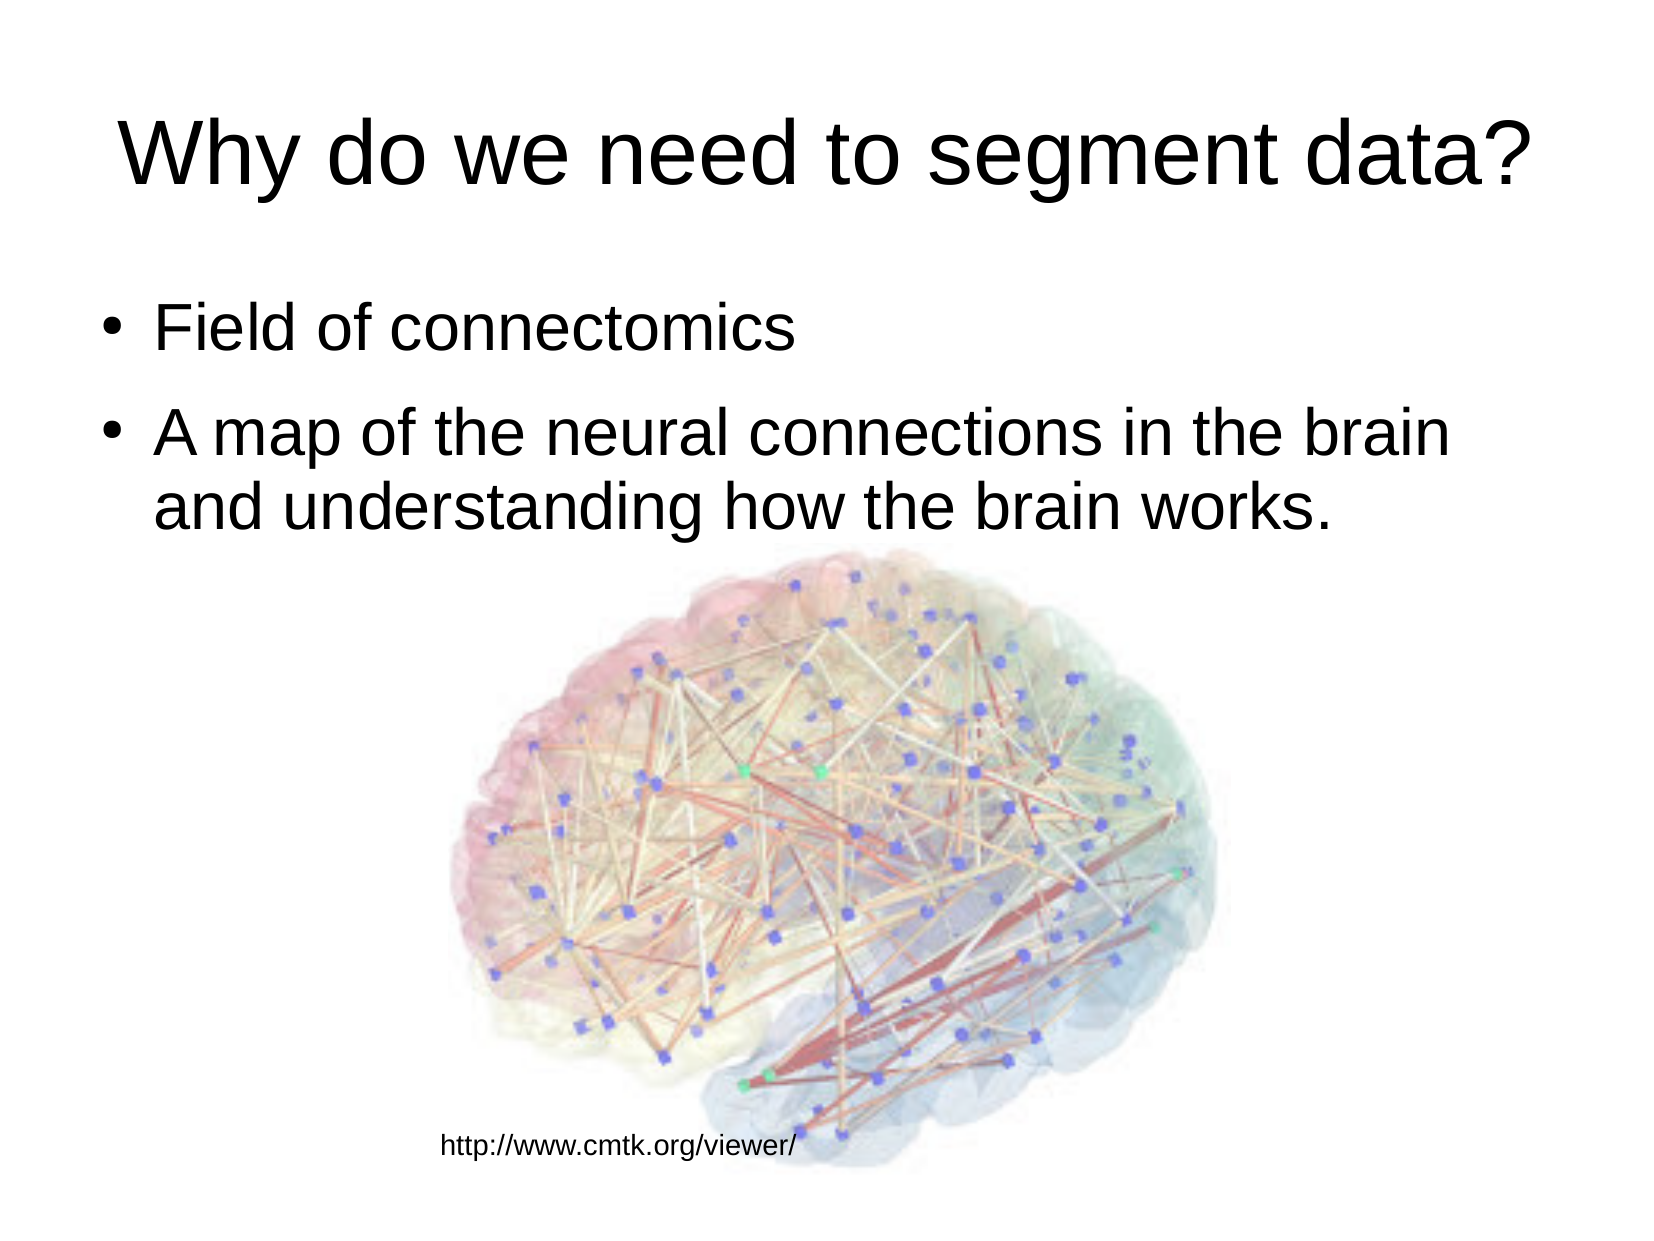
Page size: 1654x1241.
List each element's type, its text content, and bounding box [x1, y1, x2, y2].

list Field of connectomics A map of the neural connections in the brain and understanding how the brain works. [82, 290, 1571, 1010]
title Why do we need to segment data? [82, 49, 1571, 257]
picture [448, 543, 1231, 1184]
text_box http://www.cmtk.org/viewer/ [425, 1121, 934, 1170]
